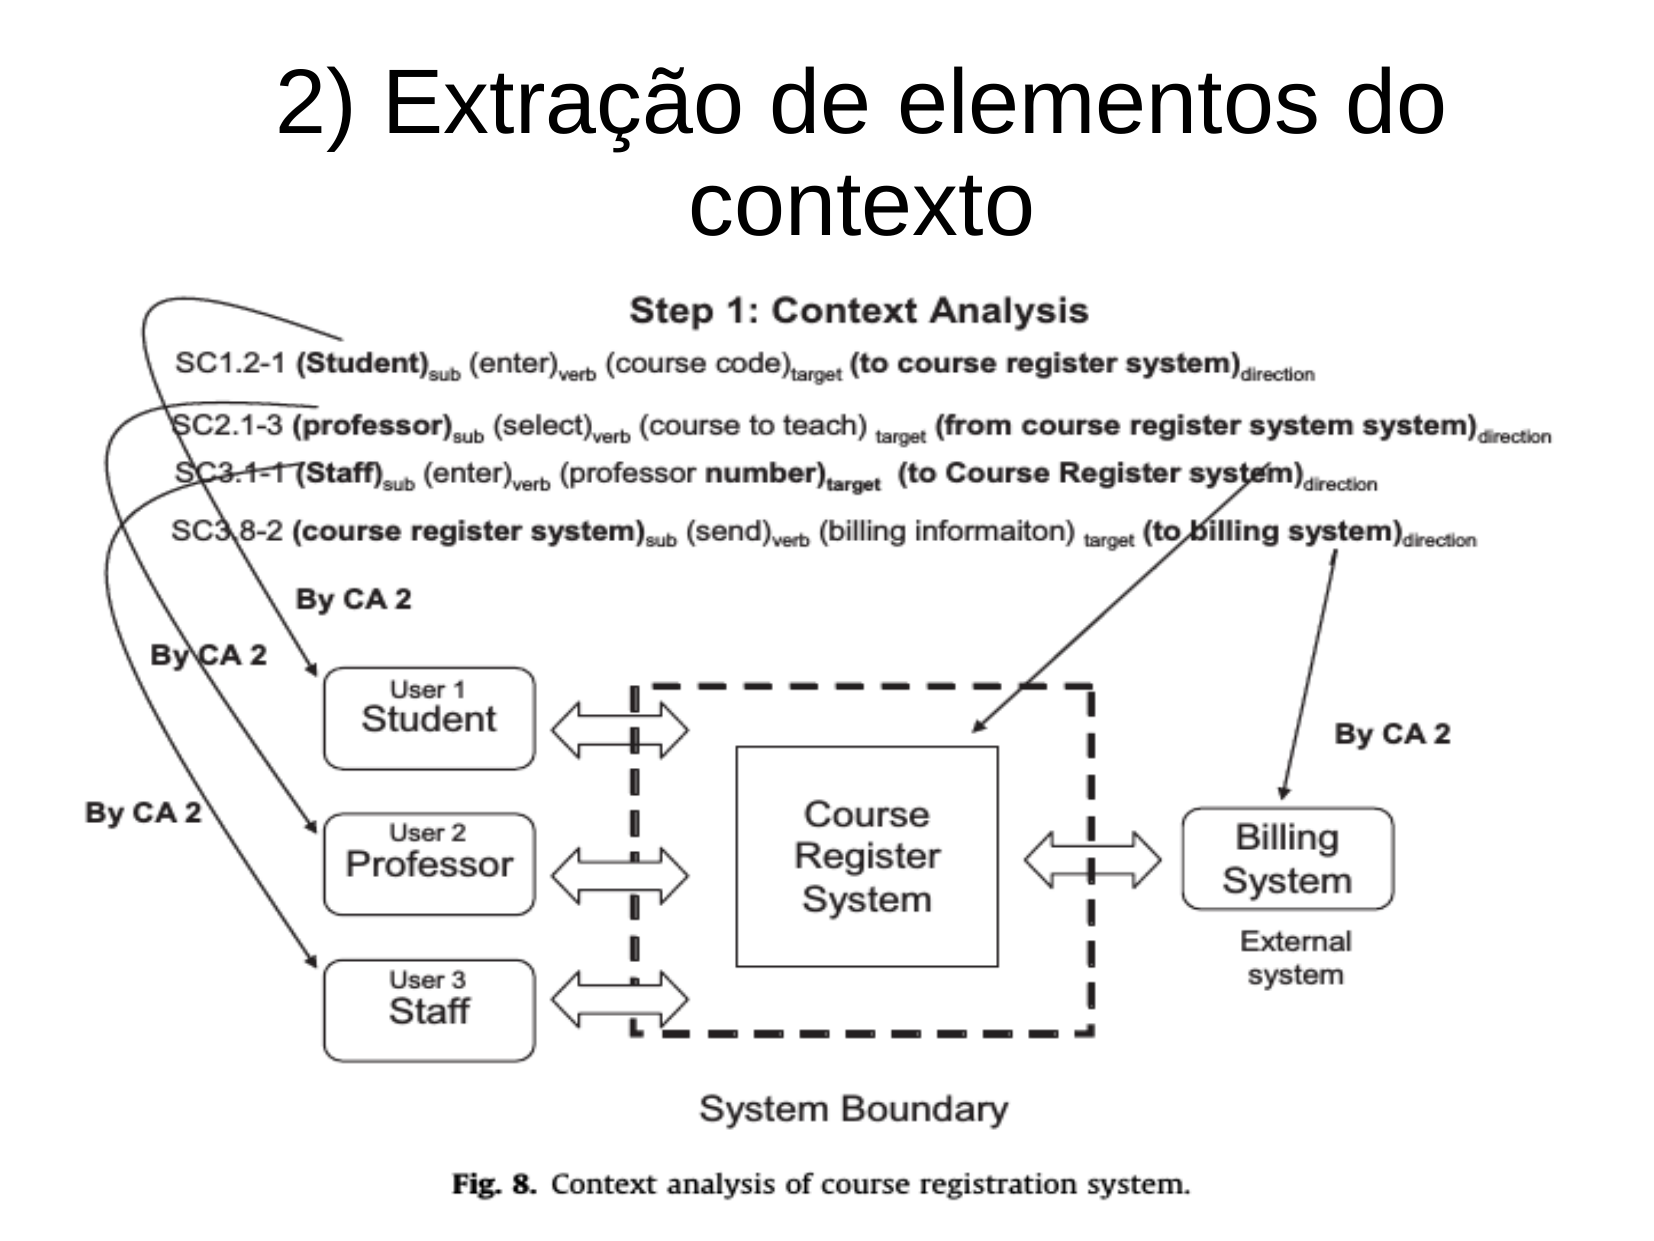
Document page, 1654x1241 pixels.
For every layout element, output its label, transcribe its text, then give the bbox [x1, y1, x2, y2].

title 2) Extração de elementos do contexto [82, 49, 1571, 257]
picture [47, 259, 1611, 1217]
